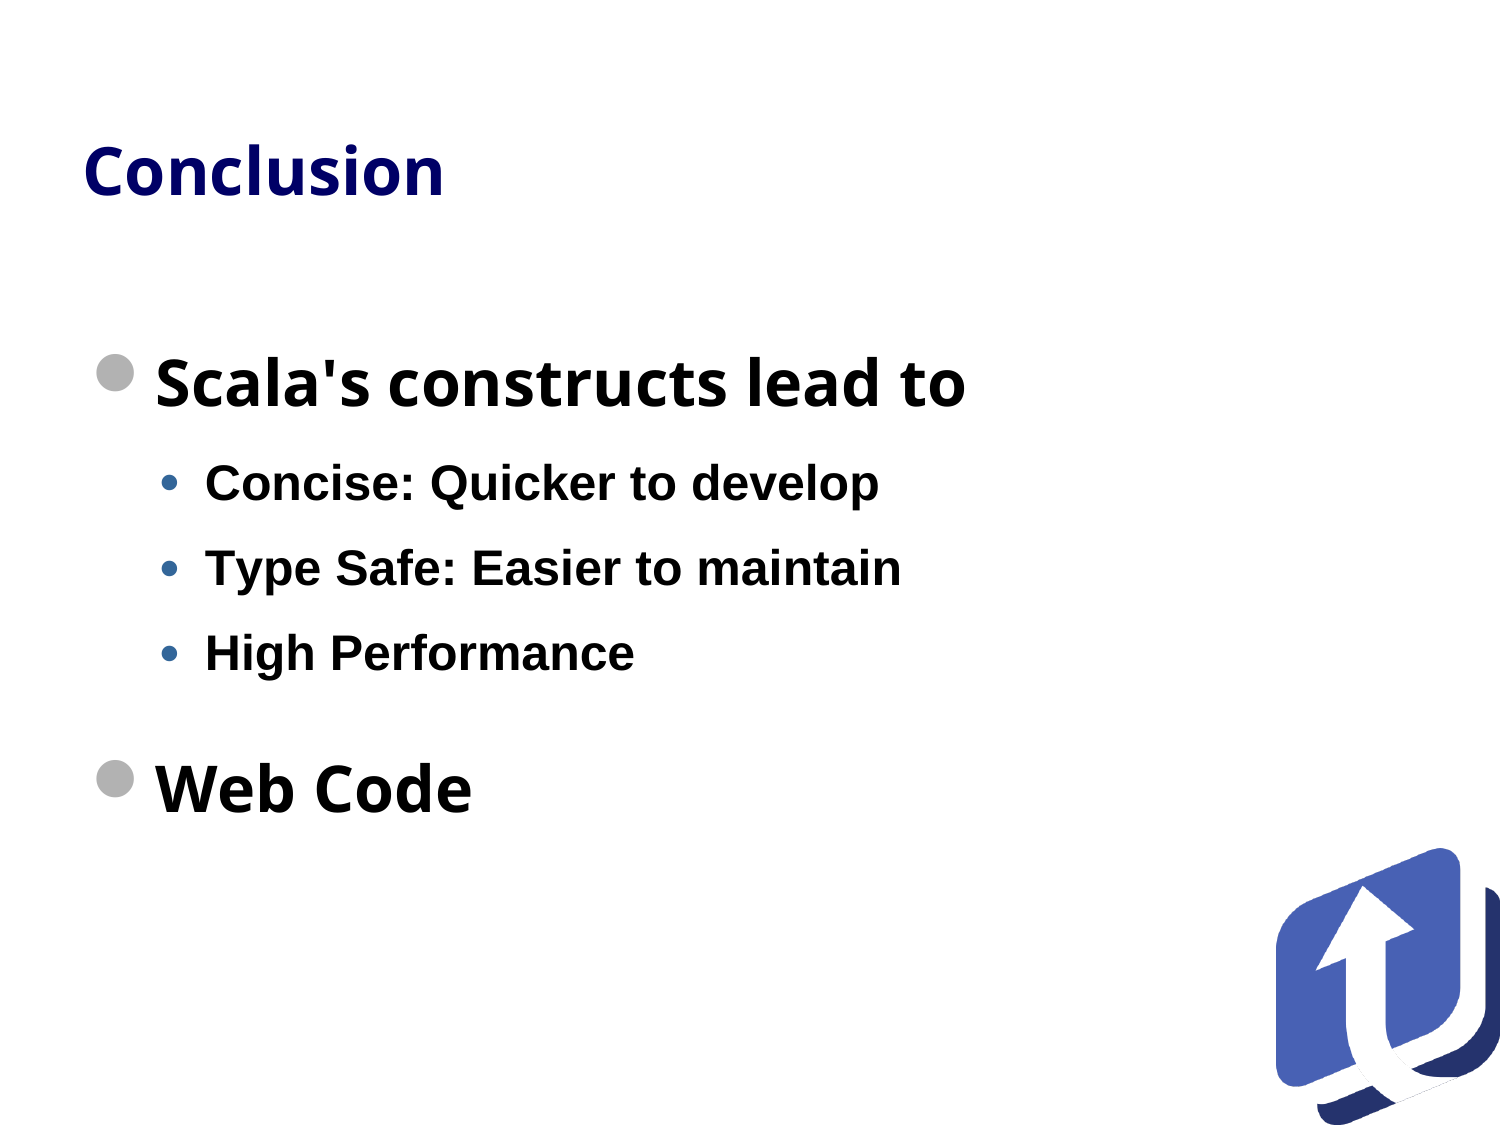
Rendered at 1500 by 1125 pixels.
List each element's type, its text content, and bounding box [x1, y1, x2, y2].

title Conclusion [74, 97, 1423, 242]
list Scala's constructs lead to Concise: Quicker to develop Type Safe: Easier to maintain High Performance Web Code [74, 307, 1273, 1085]
picture [1276, 848, 1500, 1125]
